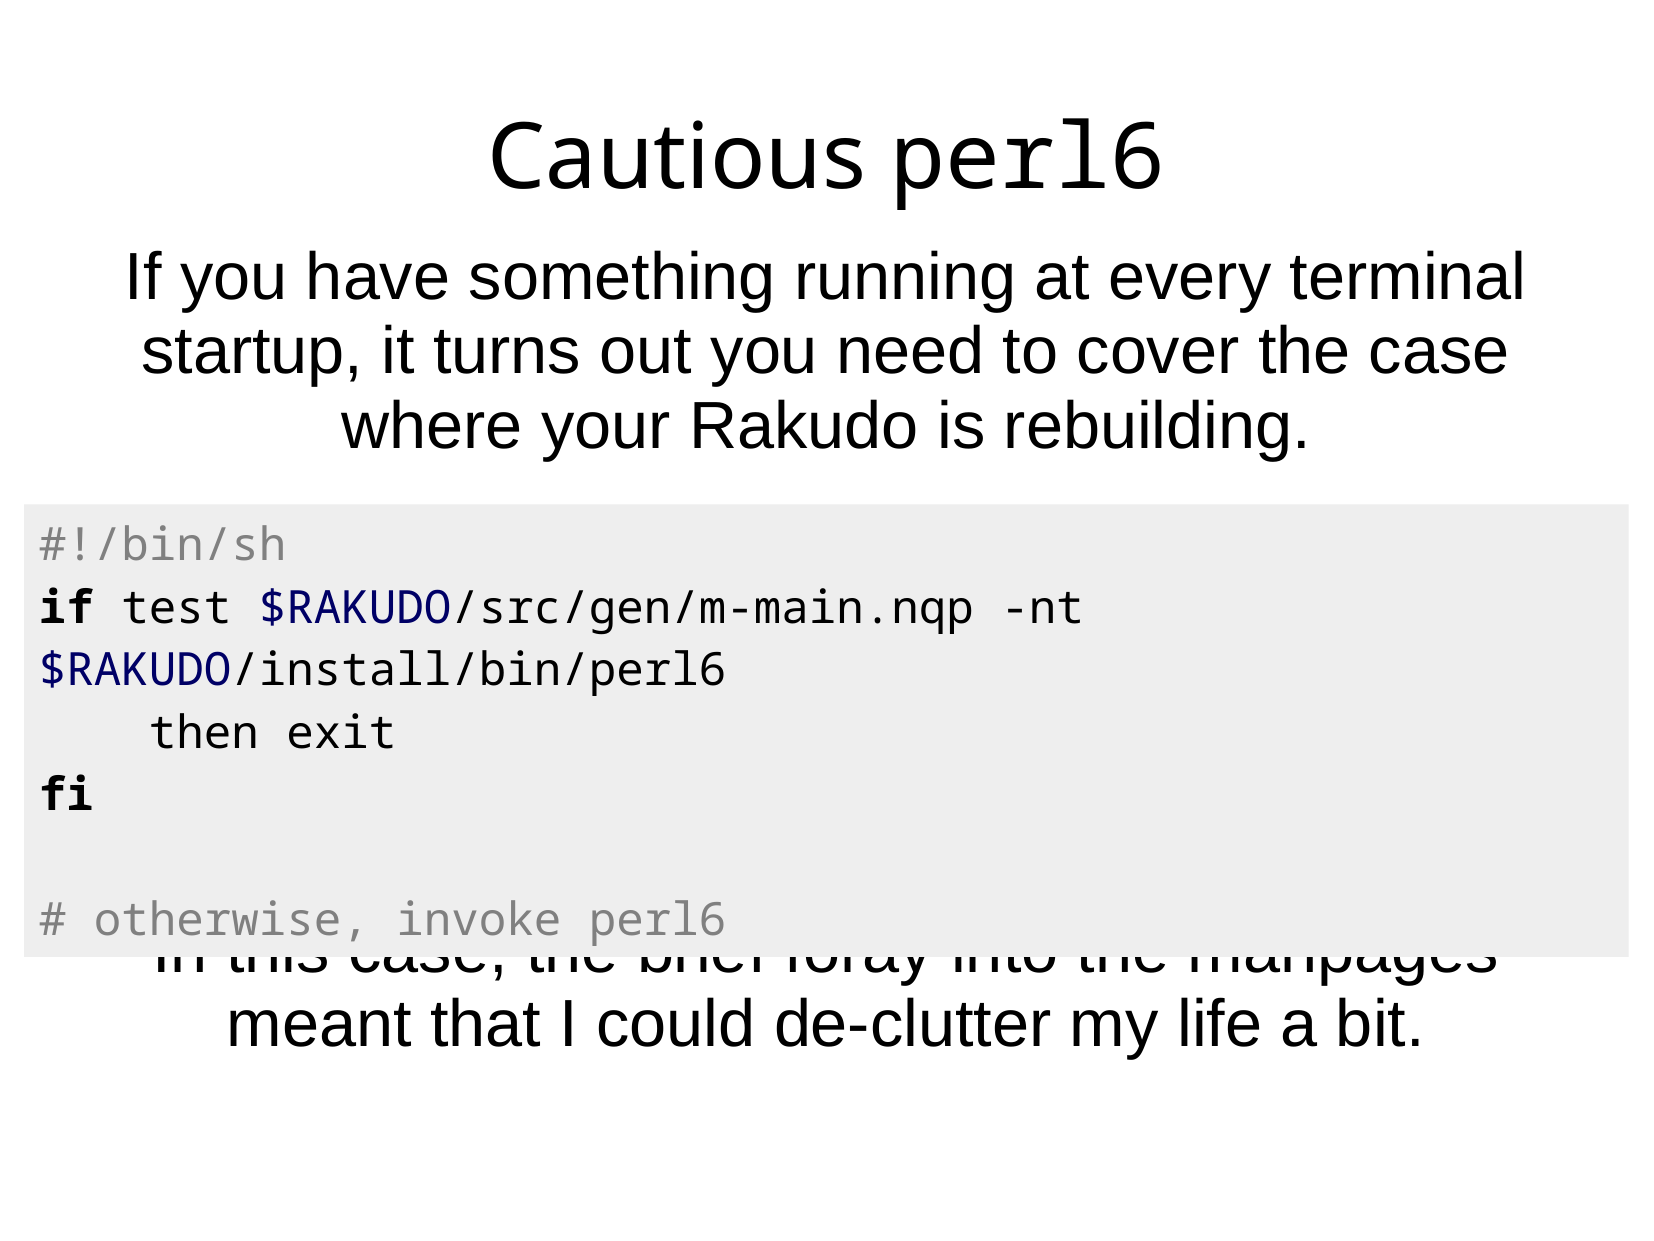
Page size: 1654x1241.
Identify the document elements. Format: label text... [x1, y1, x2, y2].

title Cautious perl6 [82, 49, 1571, 238]
text_box #!/bin/sh if test $RAKUDO/src/gen/m-main.nqp -nt $RAKUDO/install/bin/perl6 then exit fi # otherwise, invoke perl6 [24, 504, 1629, 796]
subtitle If you have something running at every terminal startup, it turns out you need to cover the case where your Rakudo is rebuilding. I learn shell/bash on a strictly need-to-know basis. In this case, the brief foray into the manpages meant that I could de-clutter my life a bit. [82, 238, 1571, 504]
subtitle If you have something running at every terminal startup, it turns out you need to cover the case where your Rakudo is rebuilding. I learn shell/bash on a strictly need-to-know basis. In this case, the brief foray into the manpages meant that I could de-clutter my life a bit. [82, 957, 1571, 1062]
